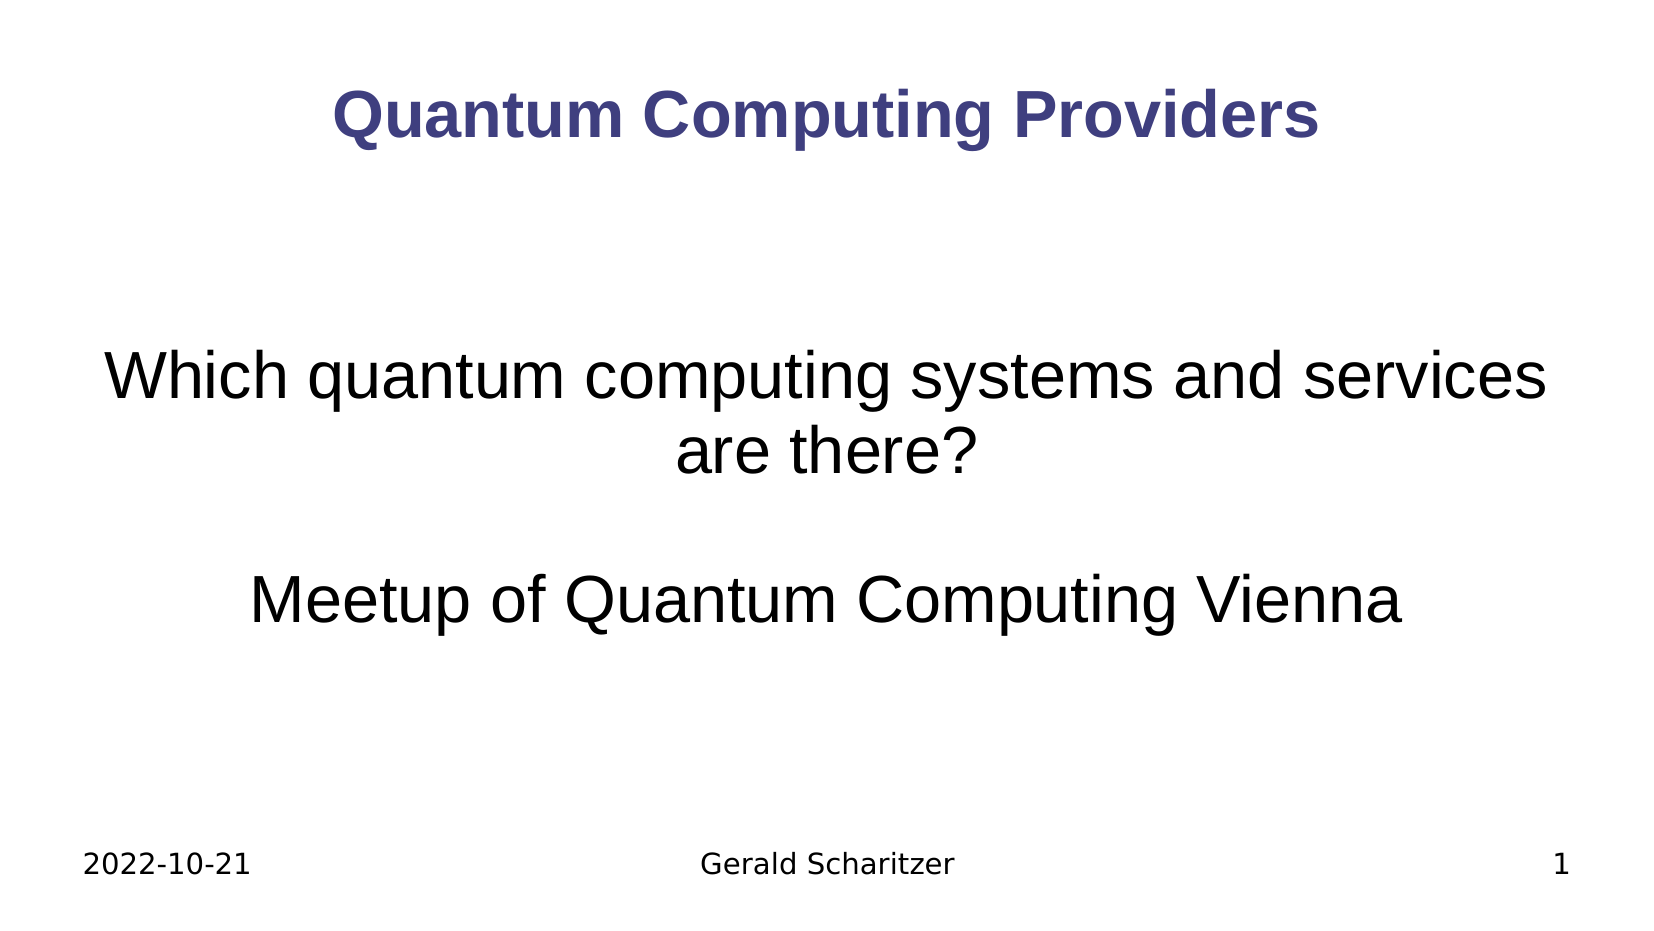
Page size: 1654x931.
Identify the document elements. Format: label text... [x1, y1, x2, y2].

subtitle Which quantum computing systems and services are there? Meetup of Quantum Computing Vienna [82, 217, 1571, 758]
title Quantum Computing Providers [82, 37, 1571, 193]
